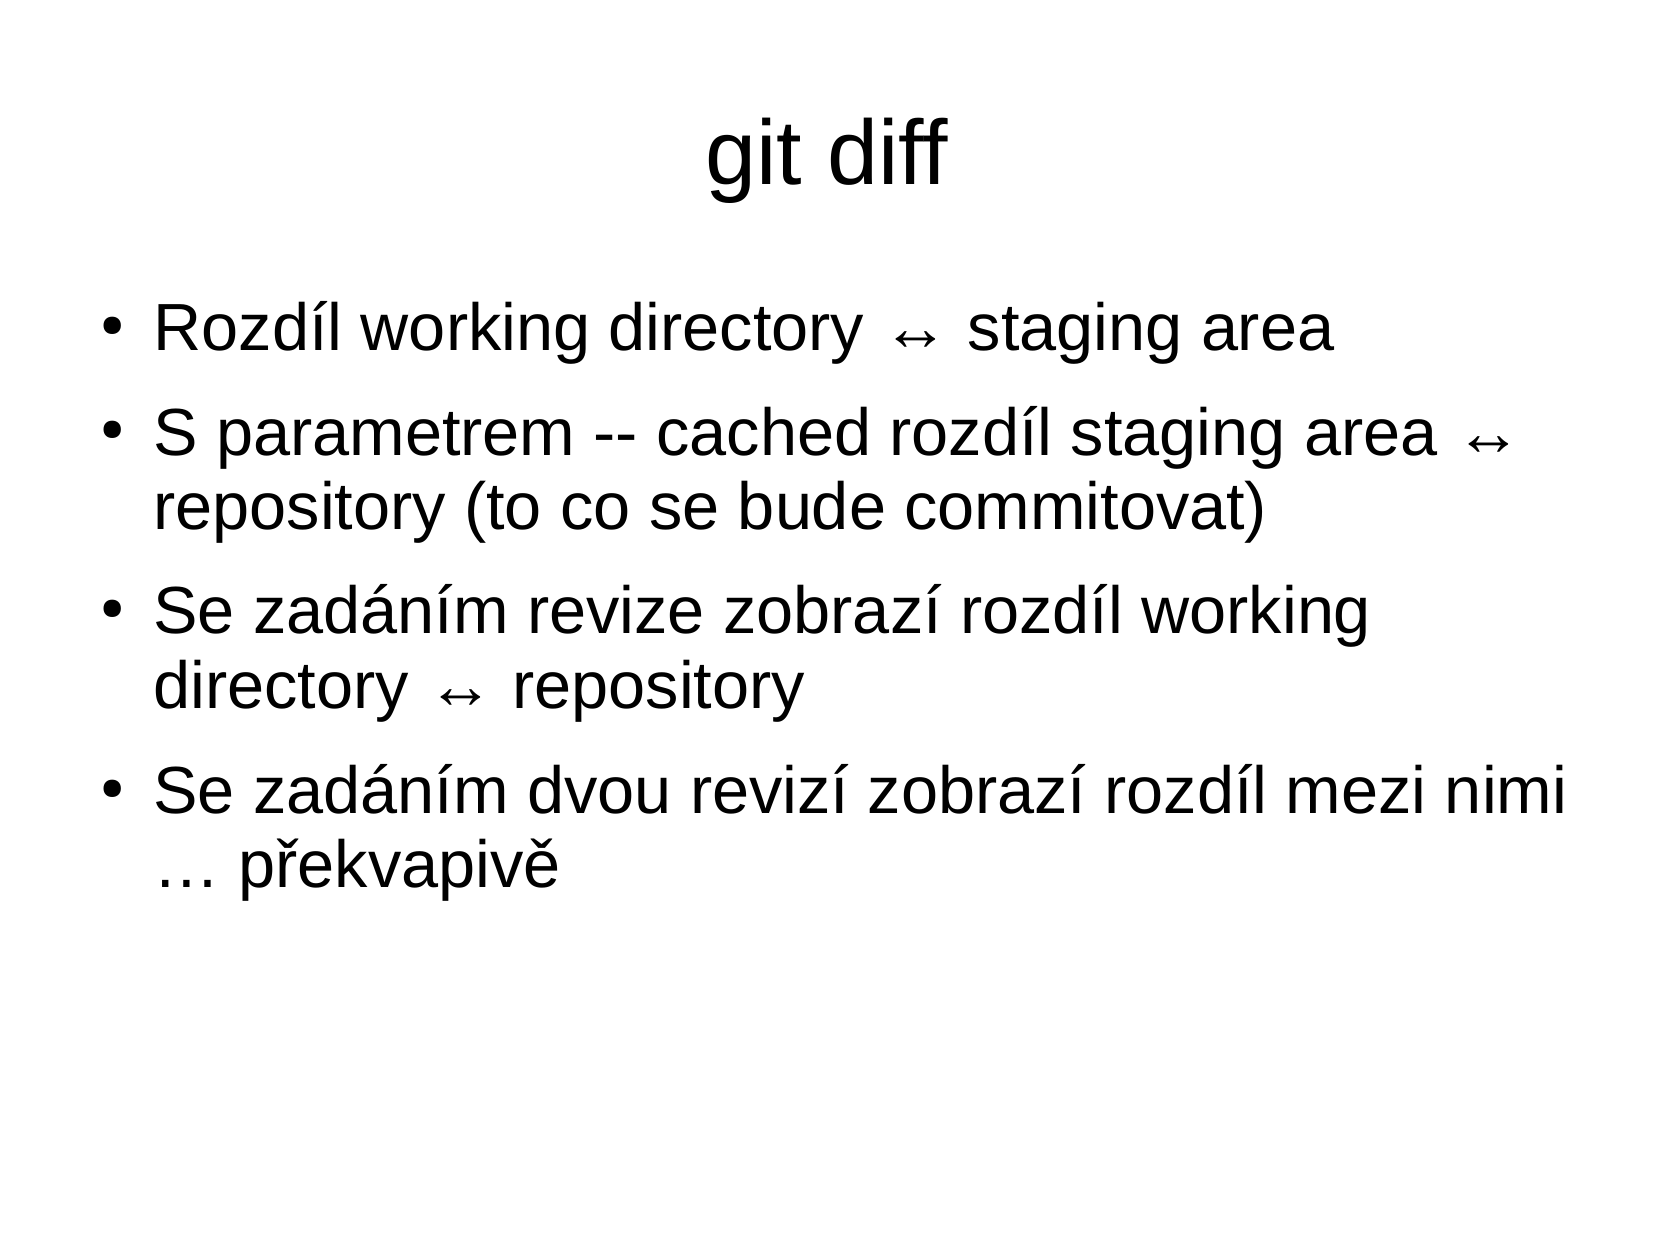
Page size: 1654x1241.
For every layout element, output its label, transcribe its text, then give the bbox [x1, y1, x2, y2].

title git diff [82, 49, 1571, 257]
list Rozdíl working directory ↔ staging area S parametrem -- cached rozdíl staging area ↔ repository (to co se bude commitovat) Se zadáním revize zobrazí rozdíl working directory ↔ repository Se zadáním dvou revizí zobrazí rozdíl mezi nimi … překvapivě [82, 290, 1571, 1010]
